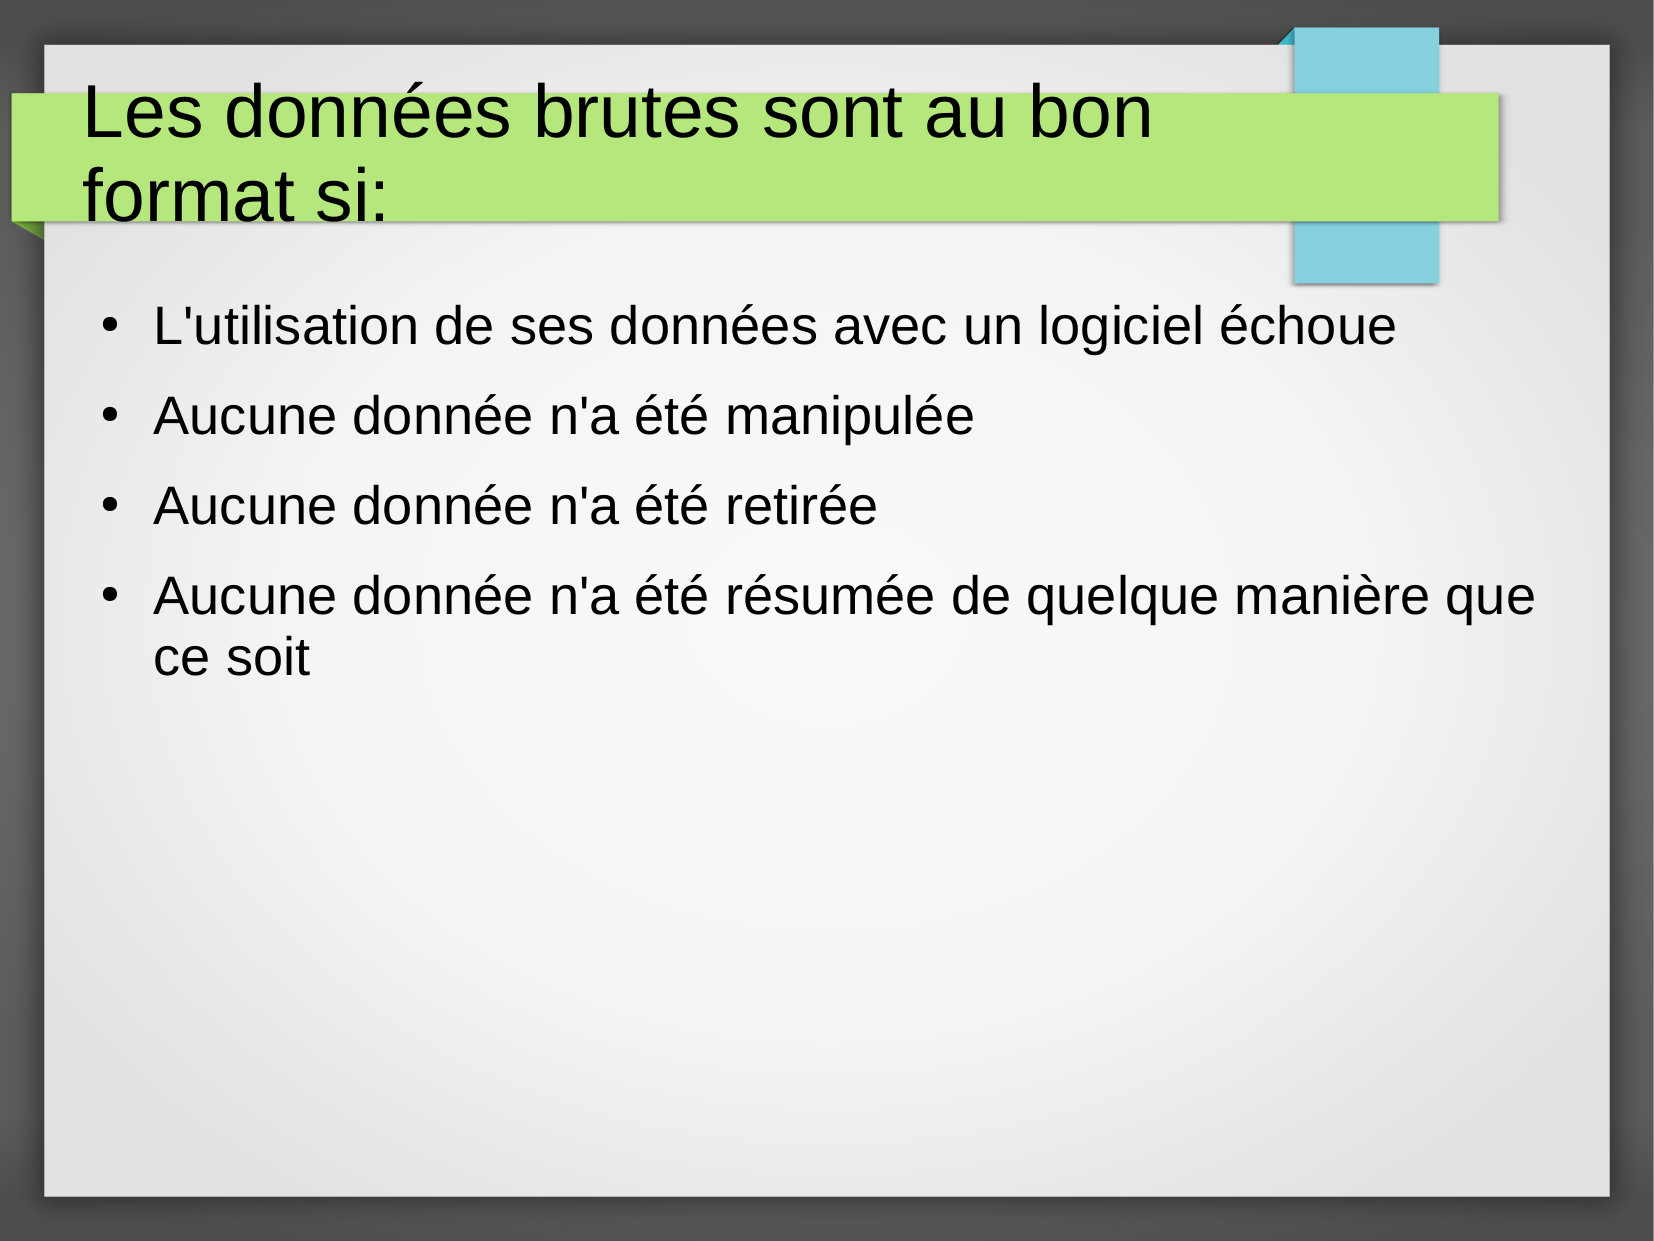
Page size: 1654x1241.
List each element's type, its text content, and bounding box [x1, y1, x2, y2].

title Les données brutes sont au bon format si: [82, 69, 1264, 238]
picture [0, 0, 1654, 1241]
list L'utilisation de ses données avec un logiciel échoue Aucune donnée n'a été manipulée Aucune donnée n'a été retirée Aucune donnée n'a été résumée de quelque manière que ce soit [82, 295, 1571, 1015]
